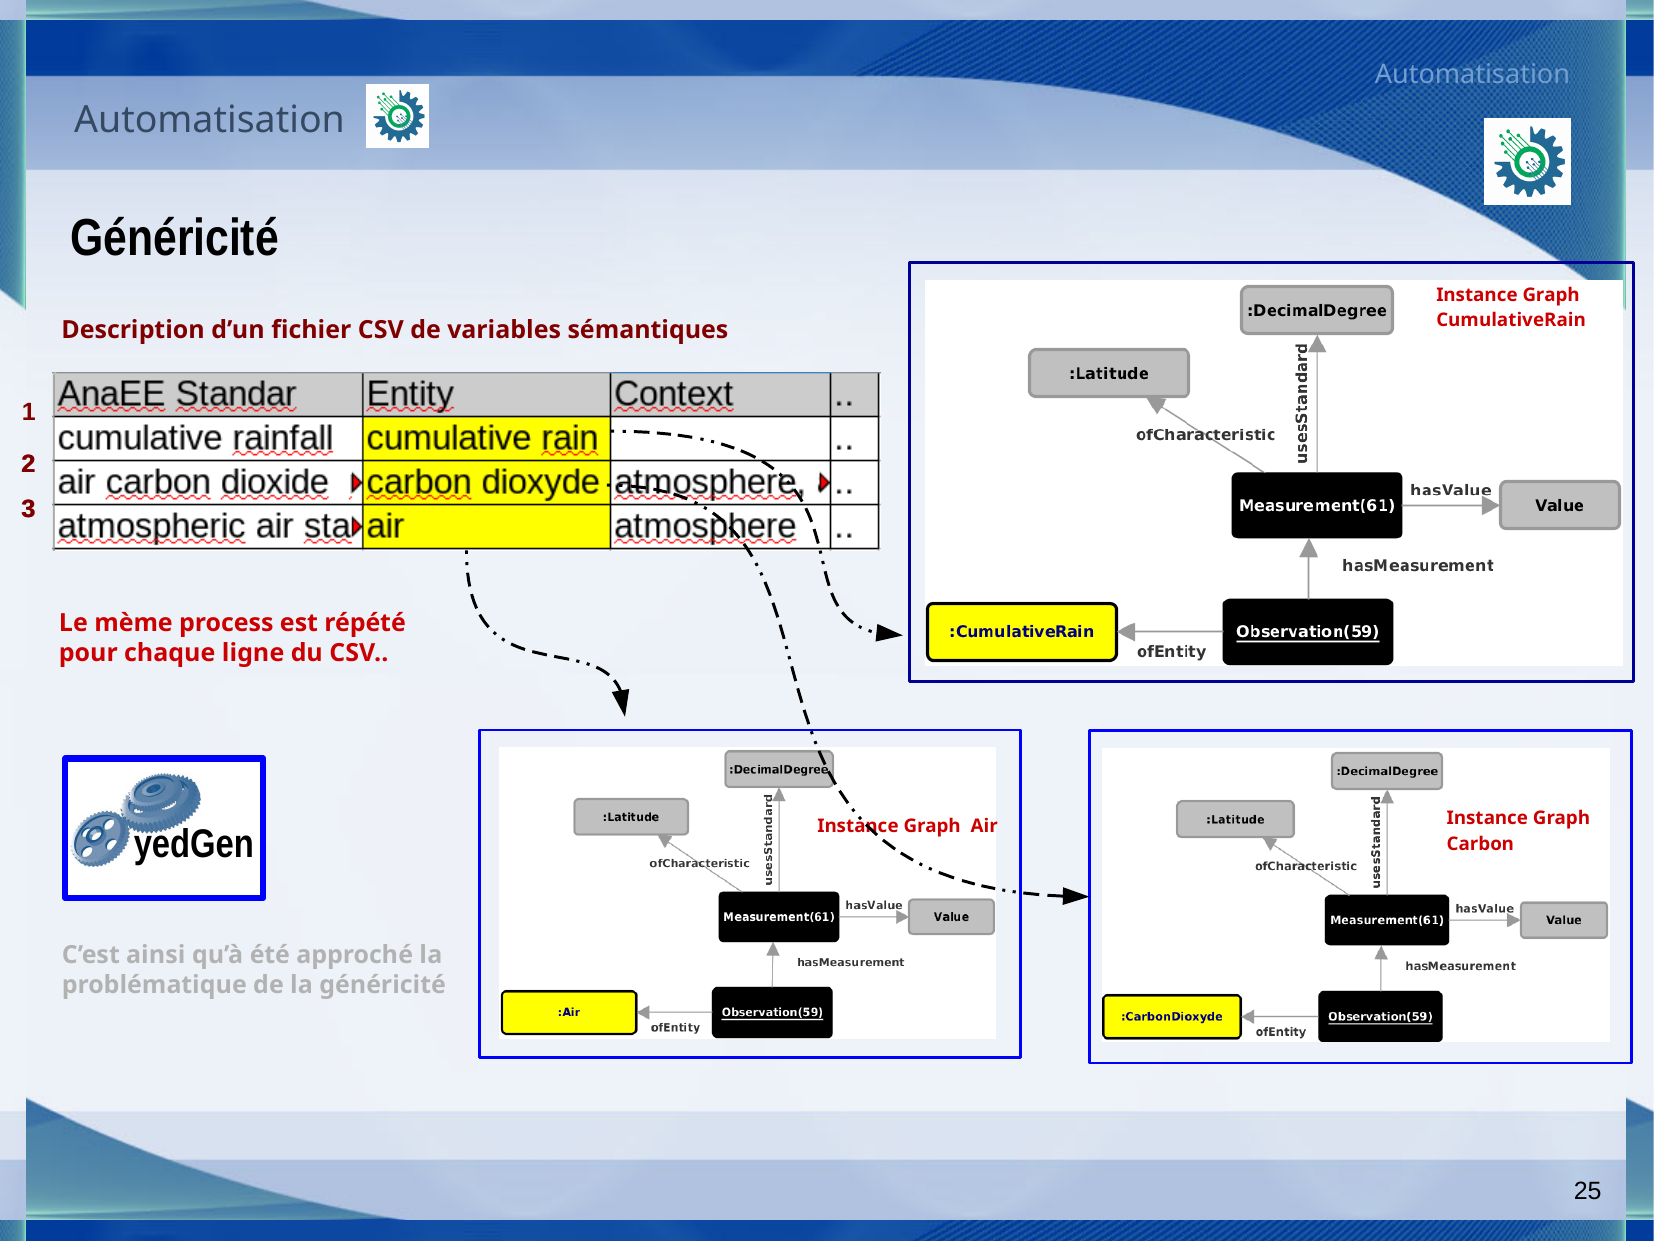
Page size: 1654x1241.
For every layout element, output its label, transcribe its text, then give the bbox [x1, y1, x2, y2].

text_box C’est ainsi qu’à été approché la problématique de la généricité [47, 930, 478, 1048]
text_box Généricité [58, 206, 644, 291]
text_box 3 [6, 485, 52, 533]
picture [0, 0, 1654, 1241]
text_box [65, 758, 264, 898]
text_box Le mème process est répété pour chaque ligne du CSV.. [44, 599, 451, 694]
text_box Instance Graph Air [802, 804, 1014, 901]
text_box Automatisation [1360, 47, 1607, 95]
text_box 2 [6, 440, 52, 485]
text_box 1 [7, 387, 53, 436]
text_box Description d’un fichier CSV de variables sémantiques [46, 306, 863, 366]
text_box yedGen [133, 820, 261, 876]
title Automatisation [41, 89, 378, 148]
text_box Instance Graph CumulativeRain [1421, 273, 1642, 441]
text_box 25 [1559, 1169, 1625, 1213]
text_box Instance Graph Carbon [1431, 797, 1644, 935]
